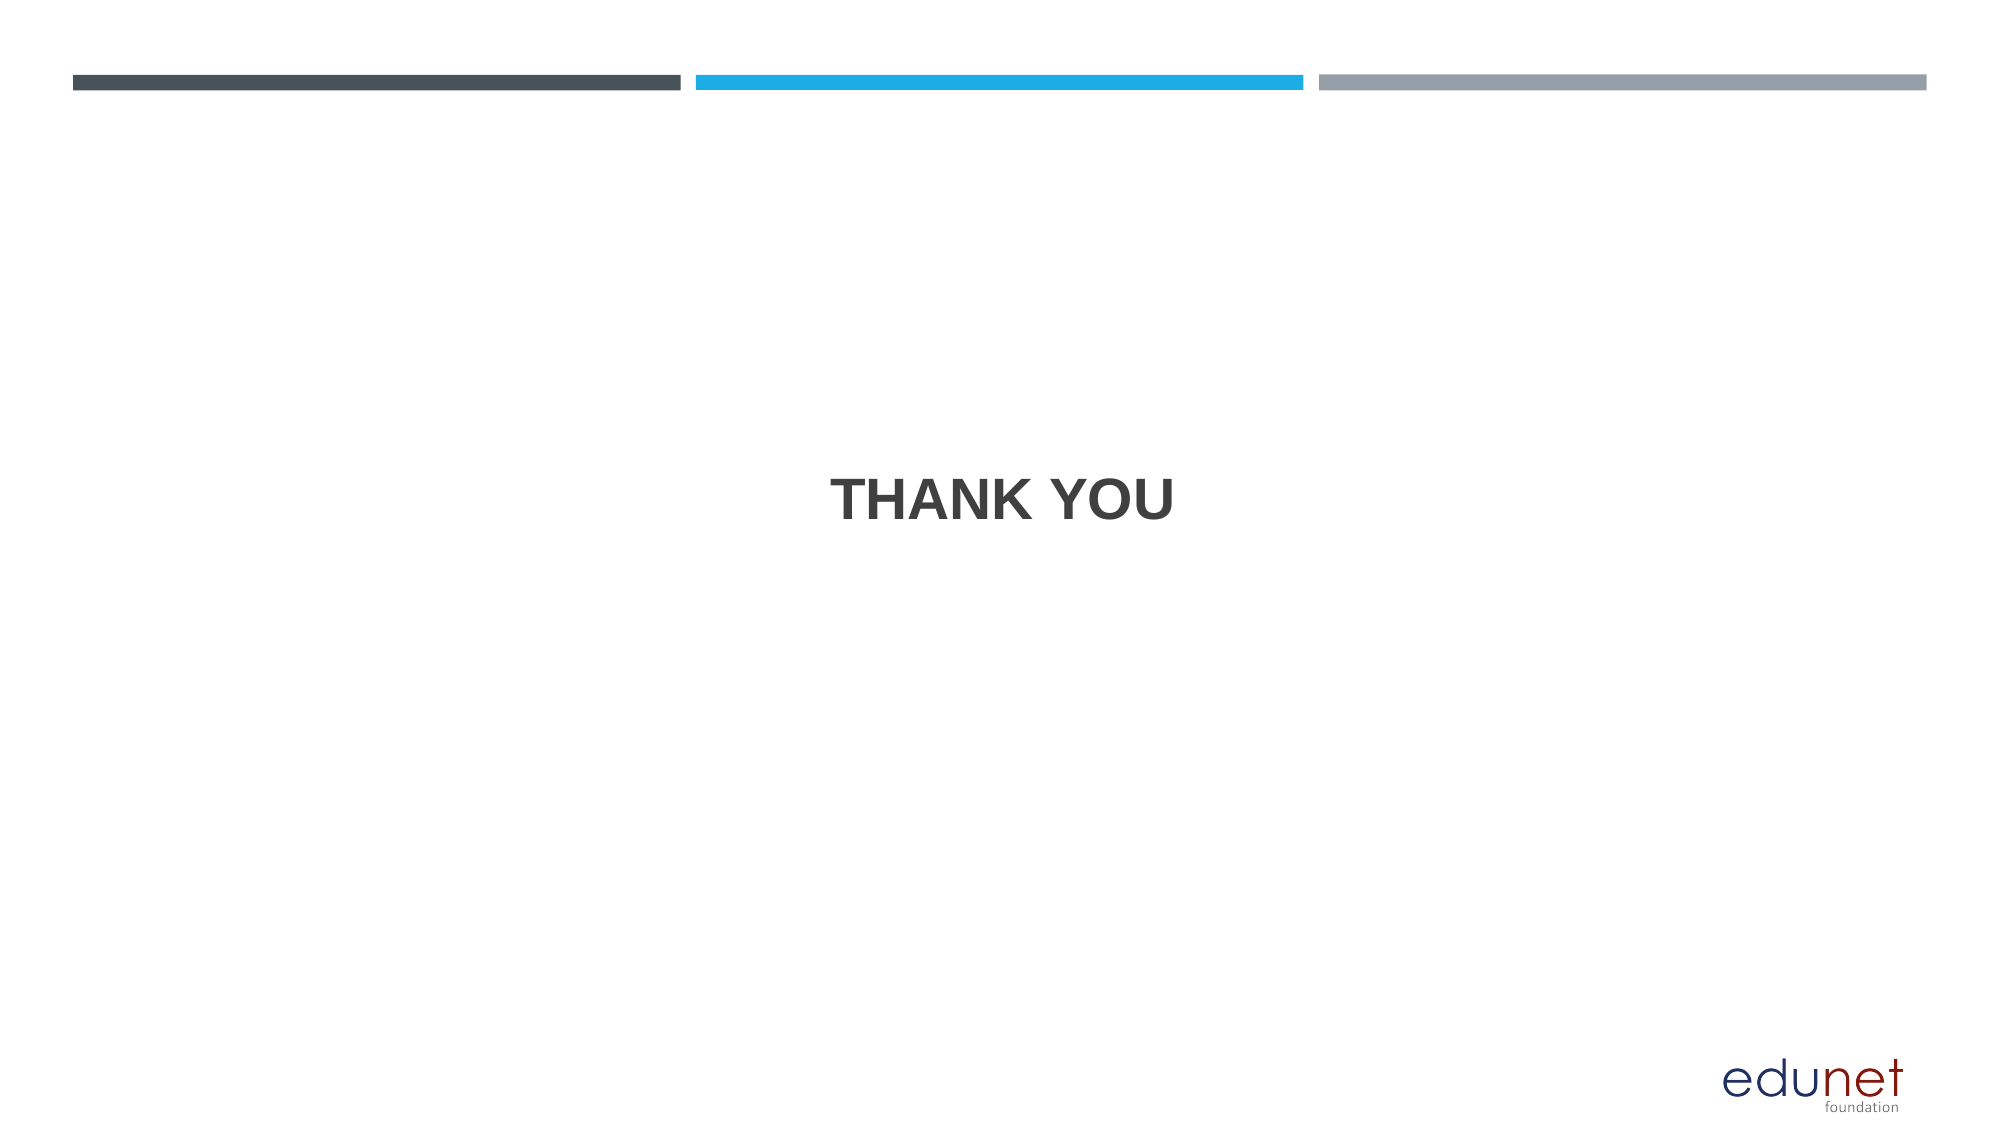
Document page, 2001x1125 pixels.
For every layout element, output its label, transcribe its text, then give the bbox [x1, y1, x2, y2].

title THANK YOU [240, 453, 1766, 672]
picture [1719, 1056, 1905, 1116]
